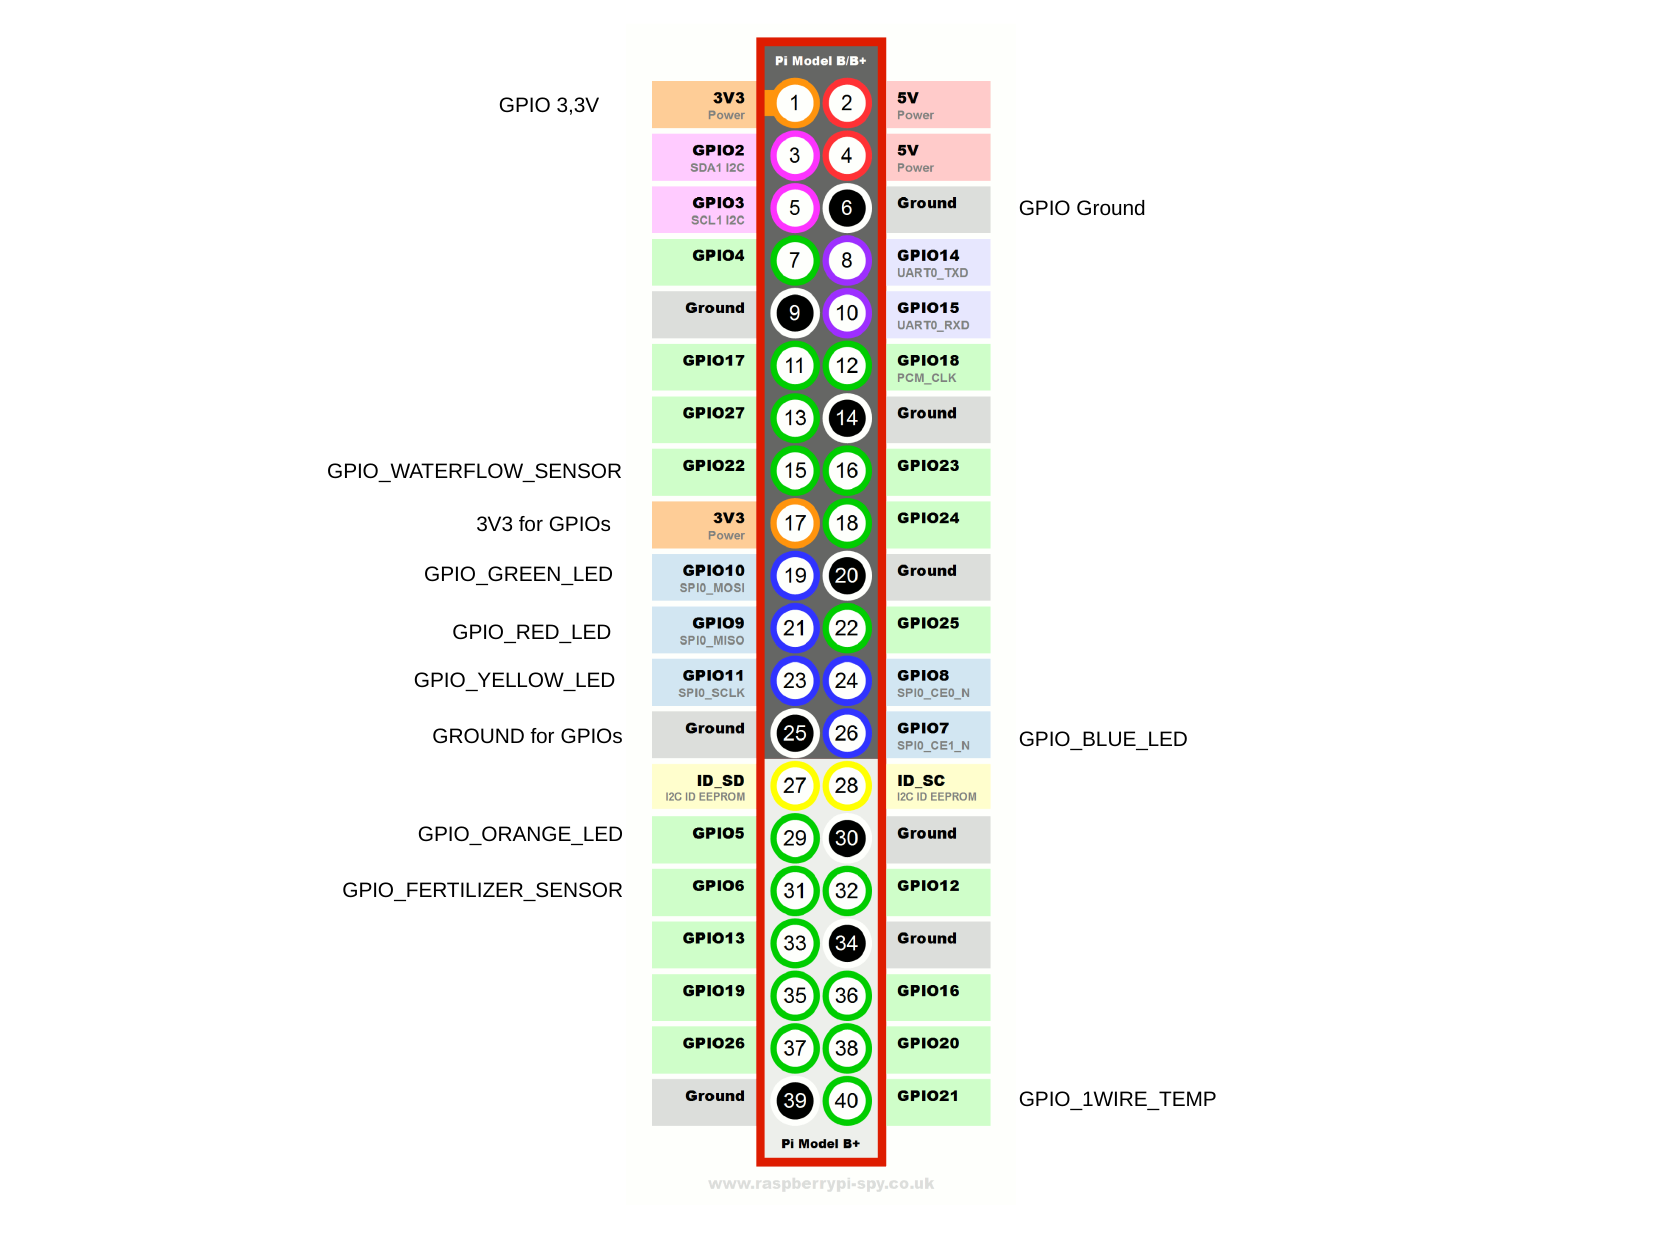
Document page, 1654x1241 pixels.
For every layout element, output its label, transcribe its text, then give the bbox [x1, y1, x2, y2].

text_box GPIO_WATERFLOW_SENSOR [271, 452, 643, 491]
picture [625, 23, 1016, 1205]
text_box GPIO_GREEN_LED [372, 555, 628, 601]
text_box GPIO Ground [1003, 188, 1162, 228]
text_box GPIO_FERTILIZER_SENSOR [314, 871, 638, 910]
text_box GPIO_1WIRE_TEMP [1003, 1080, 1252, 1119]
text_box GROUND for GPIOs [377, 717, 638, 756]
text_box GPIO_BLUE_LED [1003, 720, 1217, 759]
text_box 3V3 for GPIOs [413, 505, 626, 544]
text_box GPIO 3,3V [484, 85, 615, 125]
text_box GPIO_YELLOW_LED [389, 661, 631, 700]
text_box GPIO_RED_LED [419, 613, 626, 652]
text_box GPIO_ORANGE_LED [401, 814, 638, 854]
